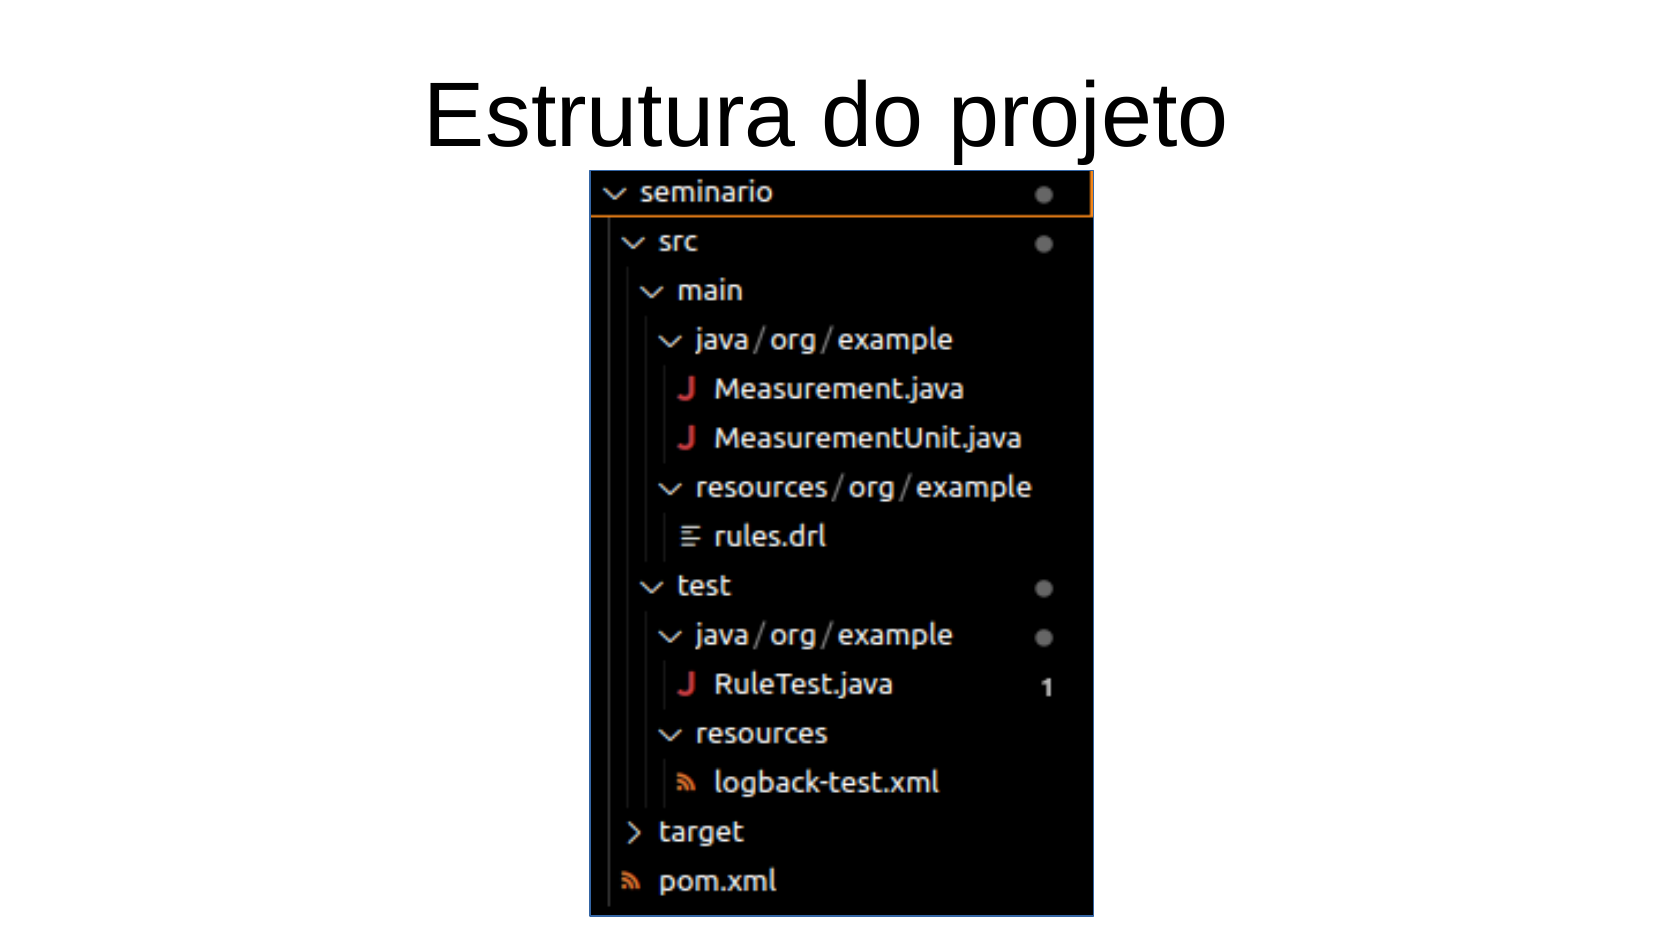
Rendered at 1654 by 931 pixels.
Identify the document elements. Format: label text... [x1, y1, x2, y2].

title Estrutura do projeto [82, 37, 1571, 193]
picture [590, 171, 1093, 916]
